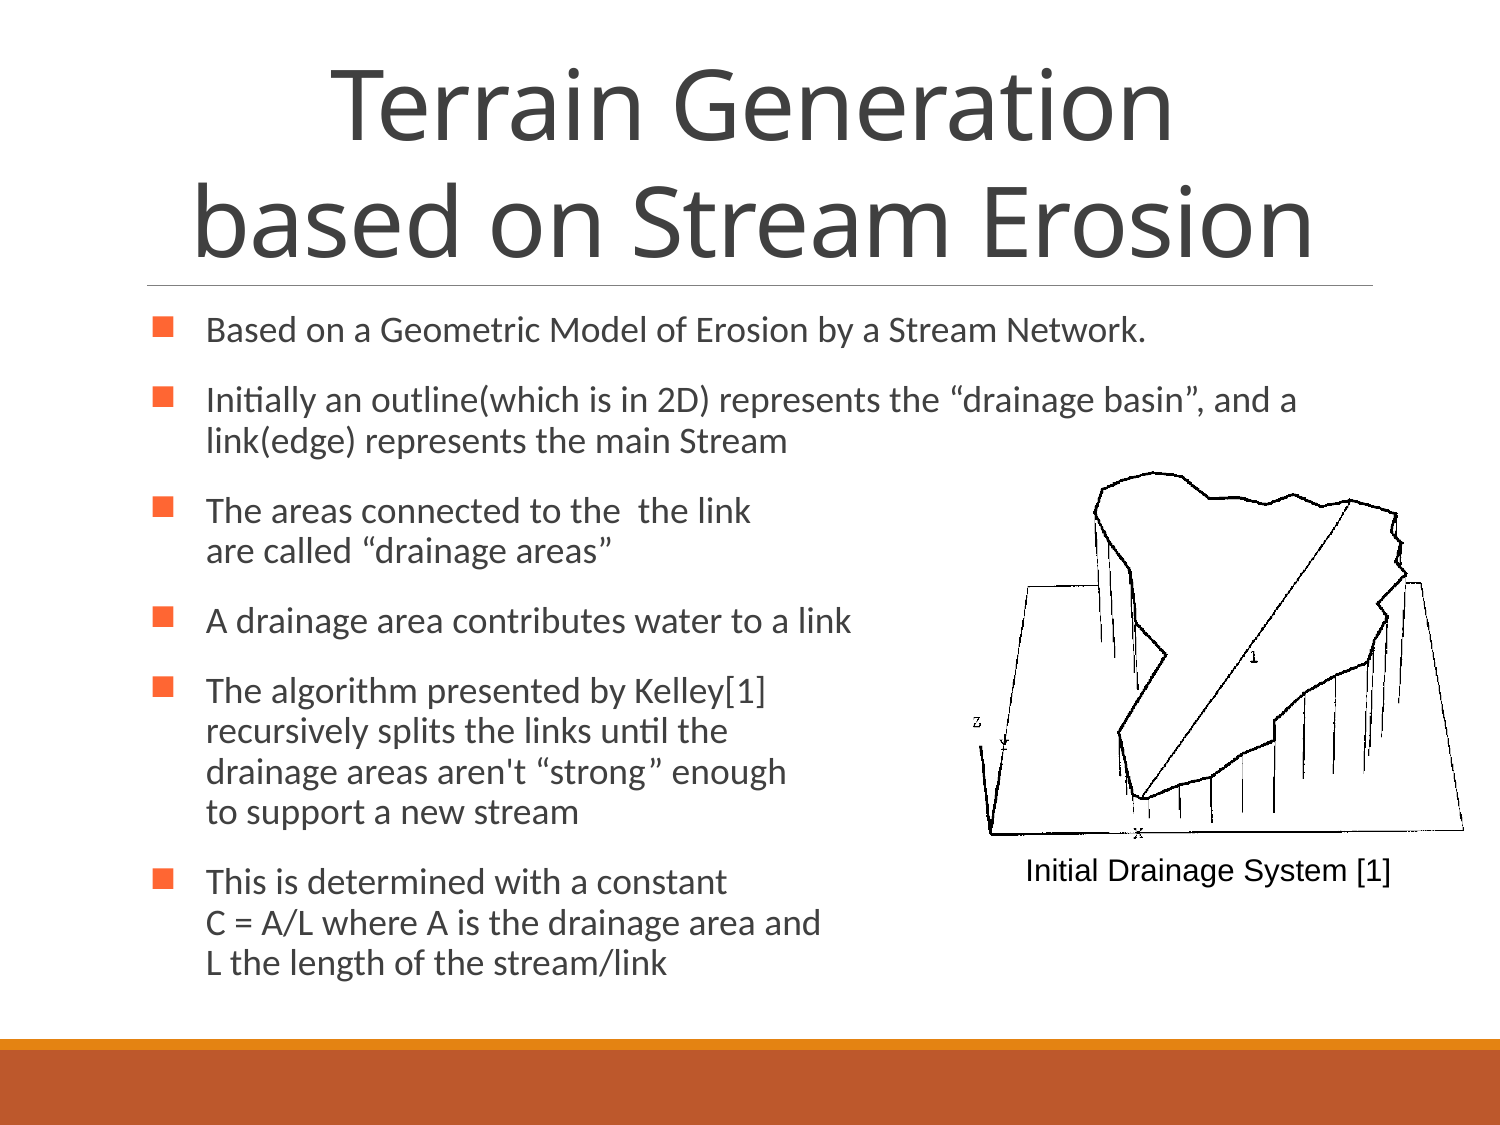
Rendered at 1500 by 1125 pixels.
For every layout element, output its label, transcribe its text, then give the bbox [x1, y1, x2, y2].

title Terrain Generation based on Stream Erosion [135, 47, 1373, 285]
picture [934, 451, 1484, 843]
list Based on a Geometric Model of Erosion by a Stream Network. Initially an outline(which is in 2D) represents the “drainage basin”, and a link(edge) represents the main Stream The areas connected to the the link are called “drainage areas” A drainage area contributes water to a link The algorithm presented by Kelley[1] recursively splits the links until the drainage areas aren't “strong” enough to support a new stream This is determined with a constant C = A/L where A is the drainage area and L the length of the stream/link [135, 302, 1371, 1004]
